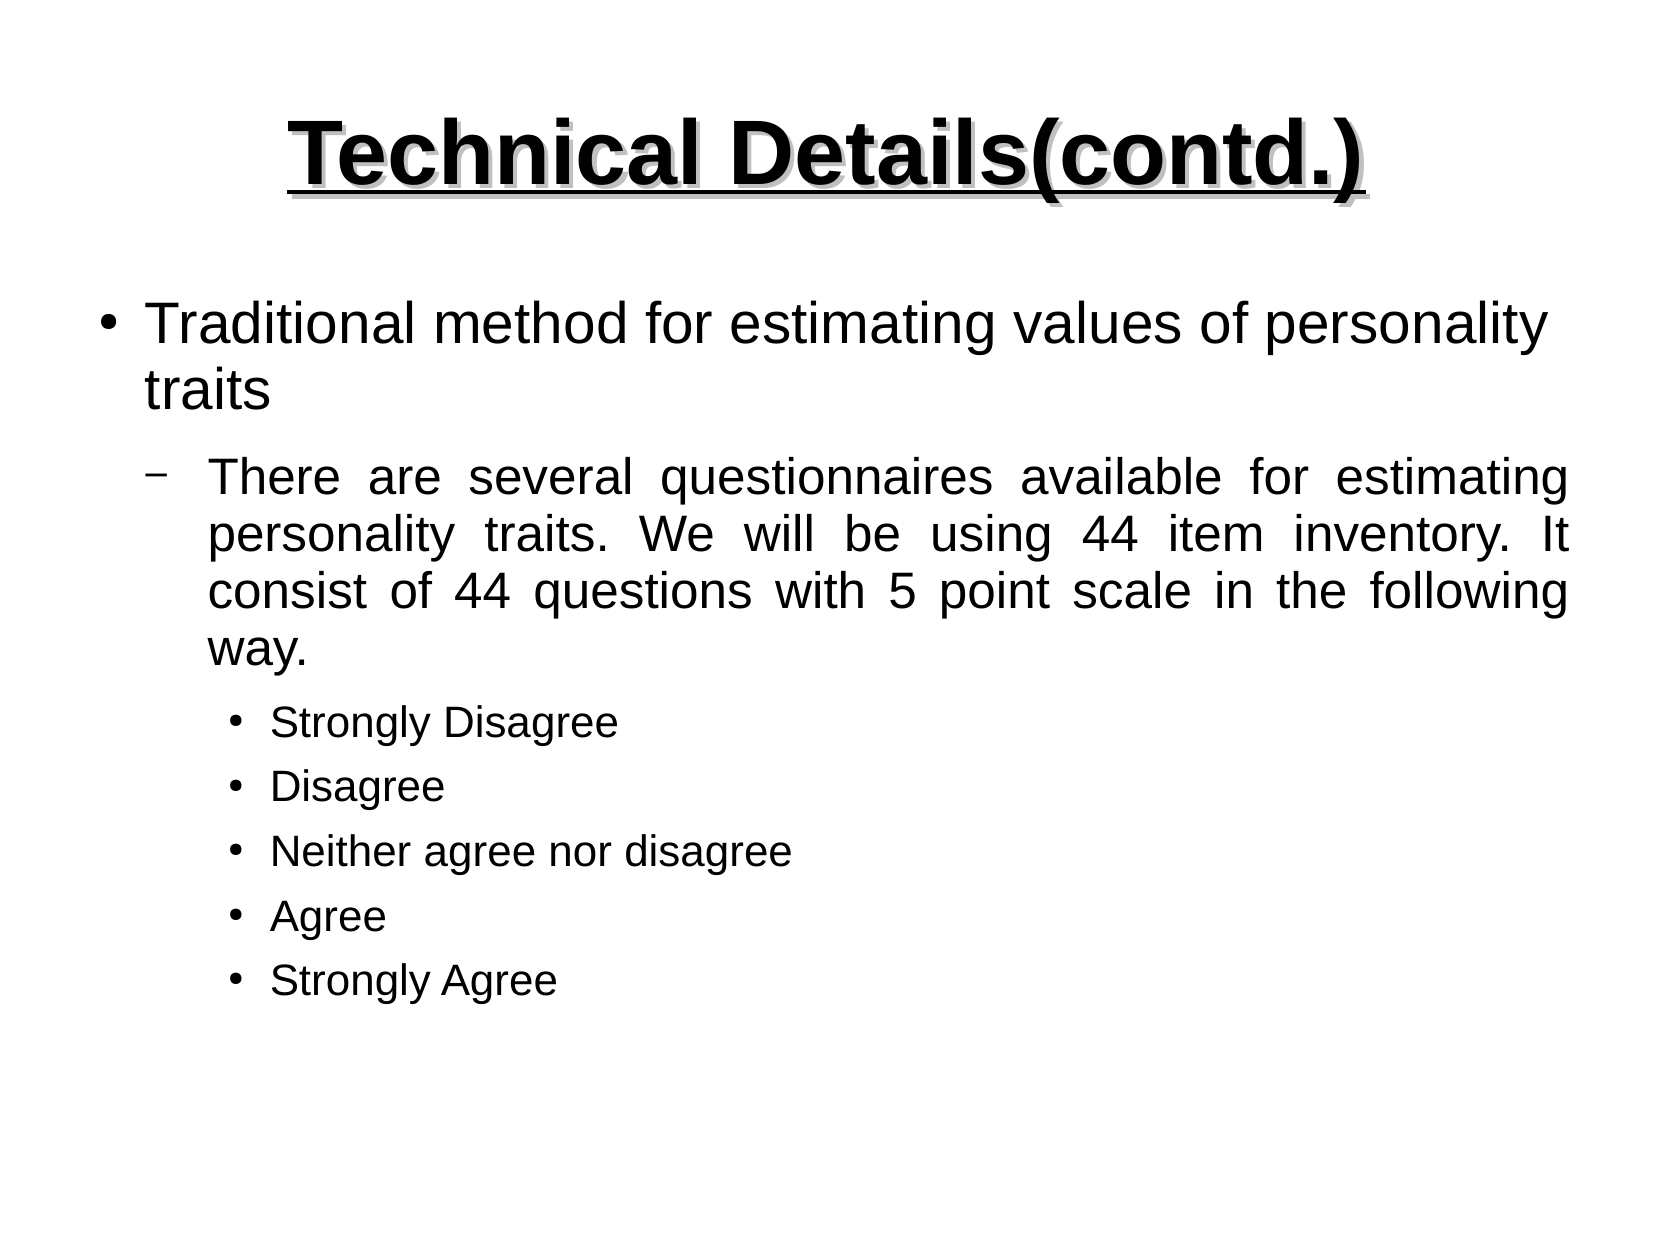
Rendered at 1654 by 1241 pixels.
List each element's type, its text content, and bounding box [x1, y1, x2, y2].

list Traditional method for estimating values of personality traits There are several questionnaires available for estimating personality traits. We will be using 44 item inventory. It consist of 44 questions with 5 point scale in the following way. Strongly Disagree Disagree Neither agree nor disagree Agree Strongly Agree [82, 290, 1571, 1010]
title Technical Details(contd.) [82, 49, 1571, 257]
